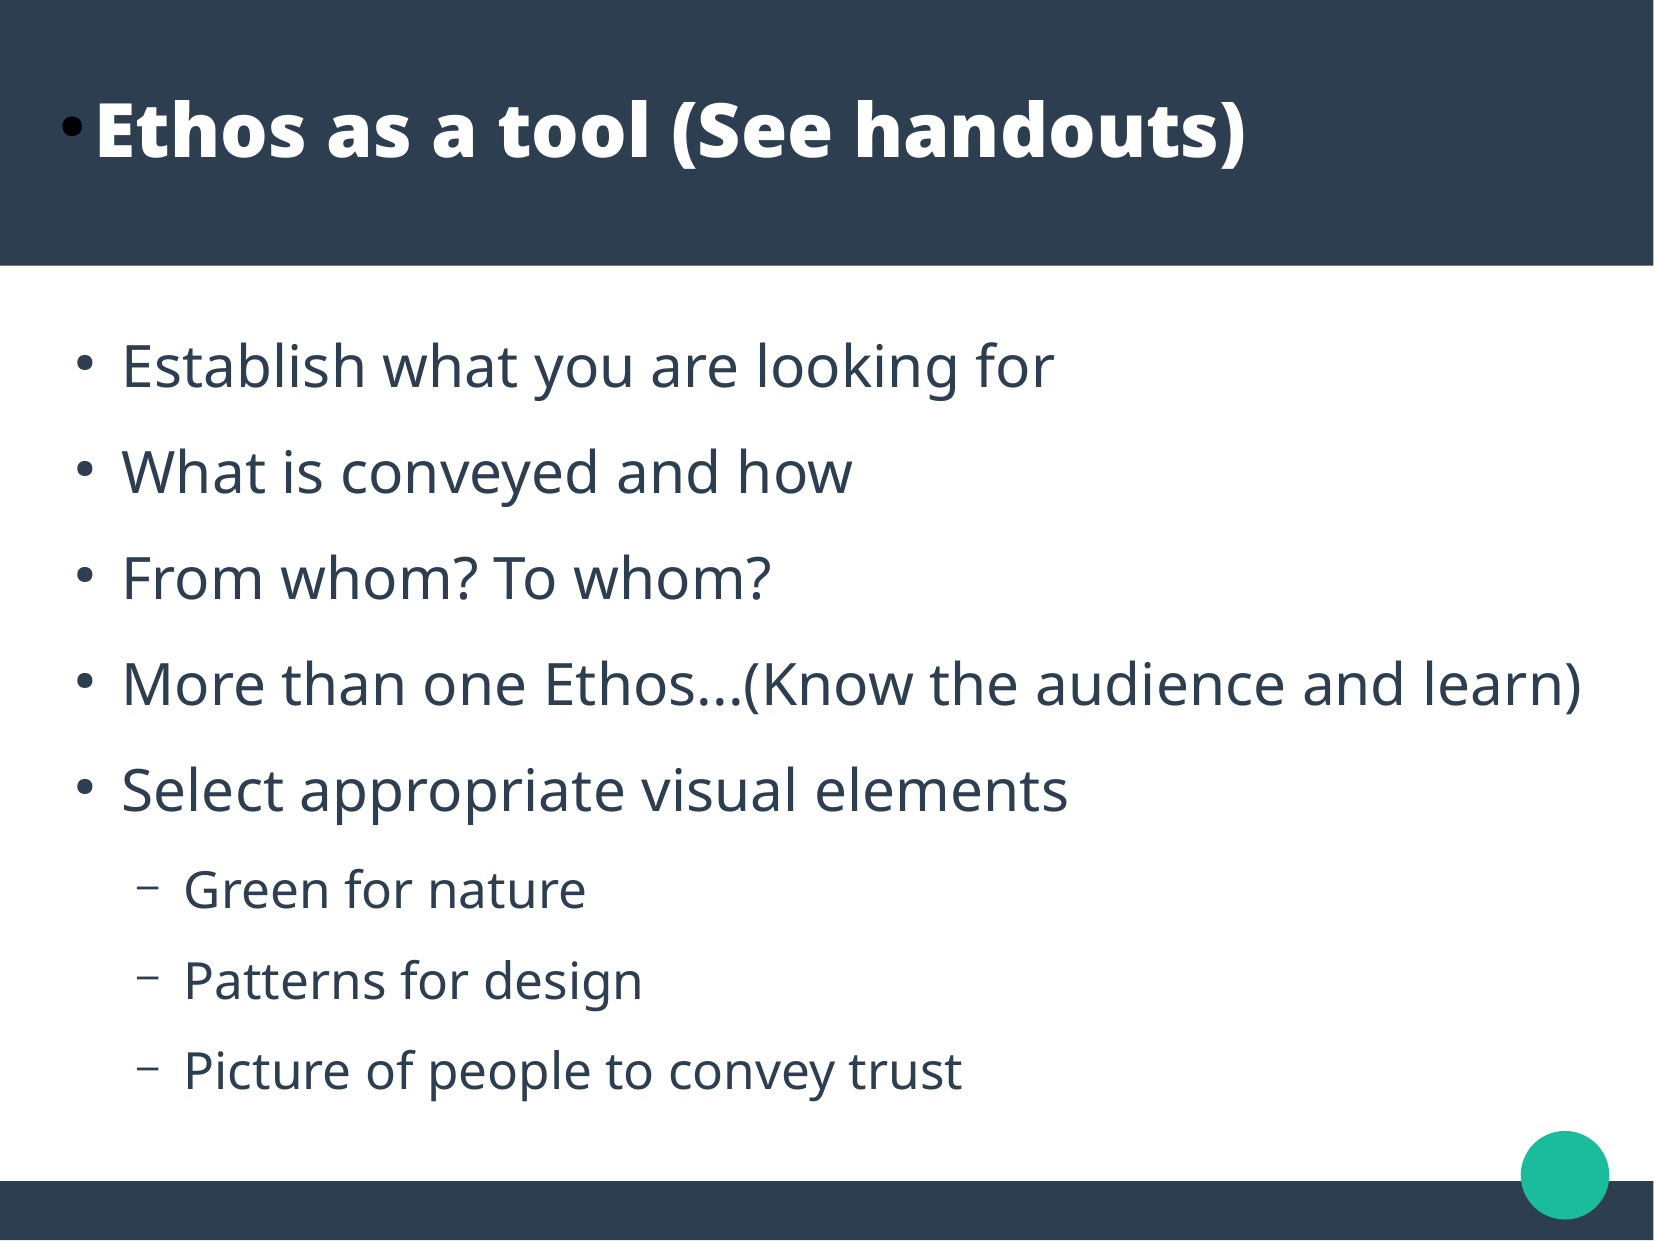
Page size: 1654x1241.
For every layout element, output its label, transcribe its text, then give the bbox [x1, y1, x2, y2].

list Establish what you are looking for What is conveyed and how From whom? To whom? More than one Ethos...(Know the audience and learn) Select appropriate visual elements Green for nature Patterns for design Picture of people to convey trust [59, 324, 1595, 1152]
title Ethos as a tool (See handouts) [59, 49, 1595, 207]
